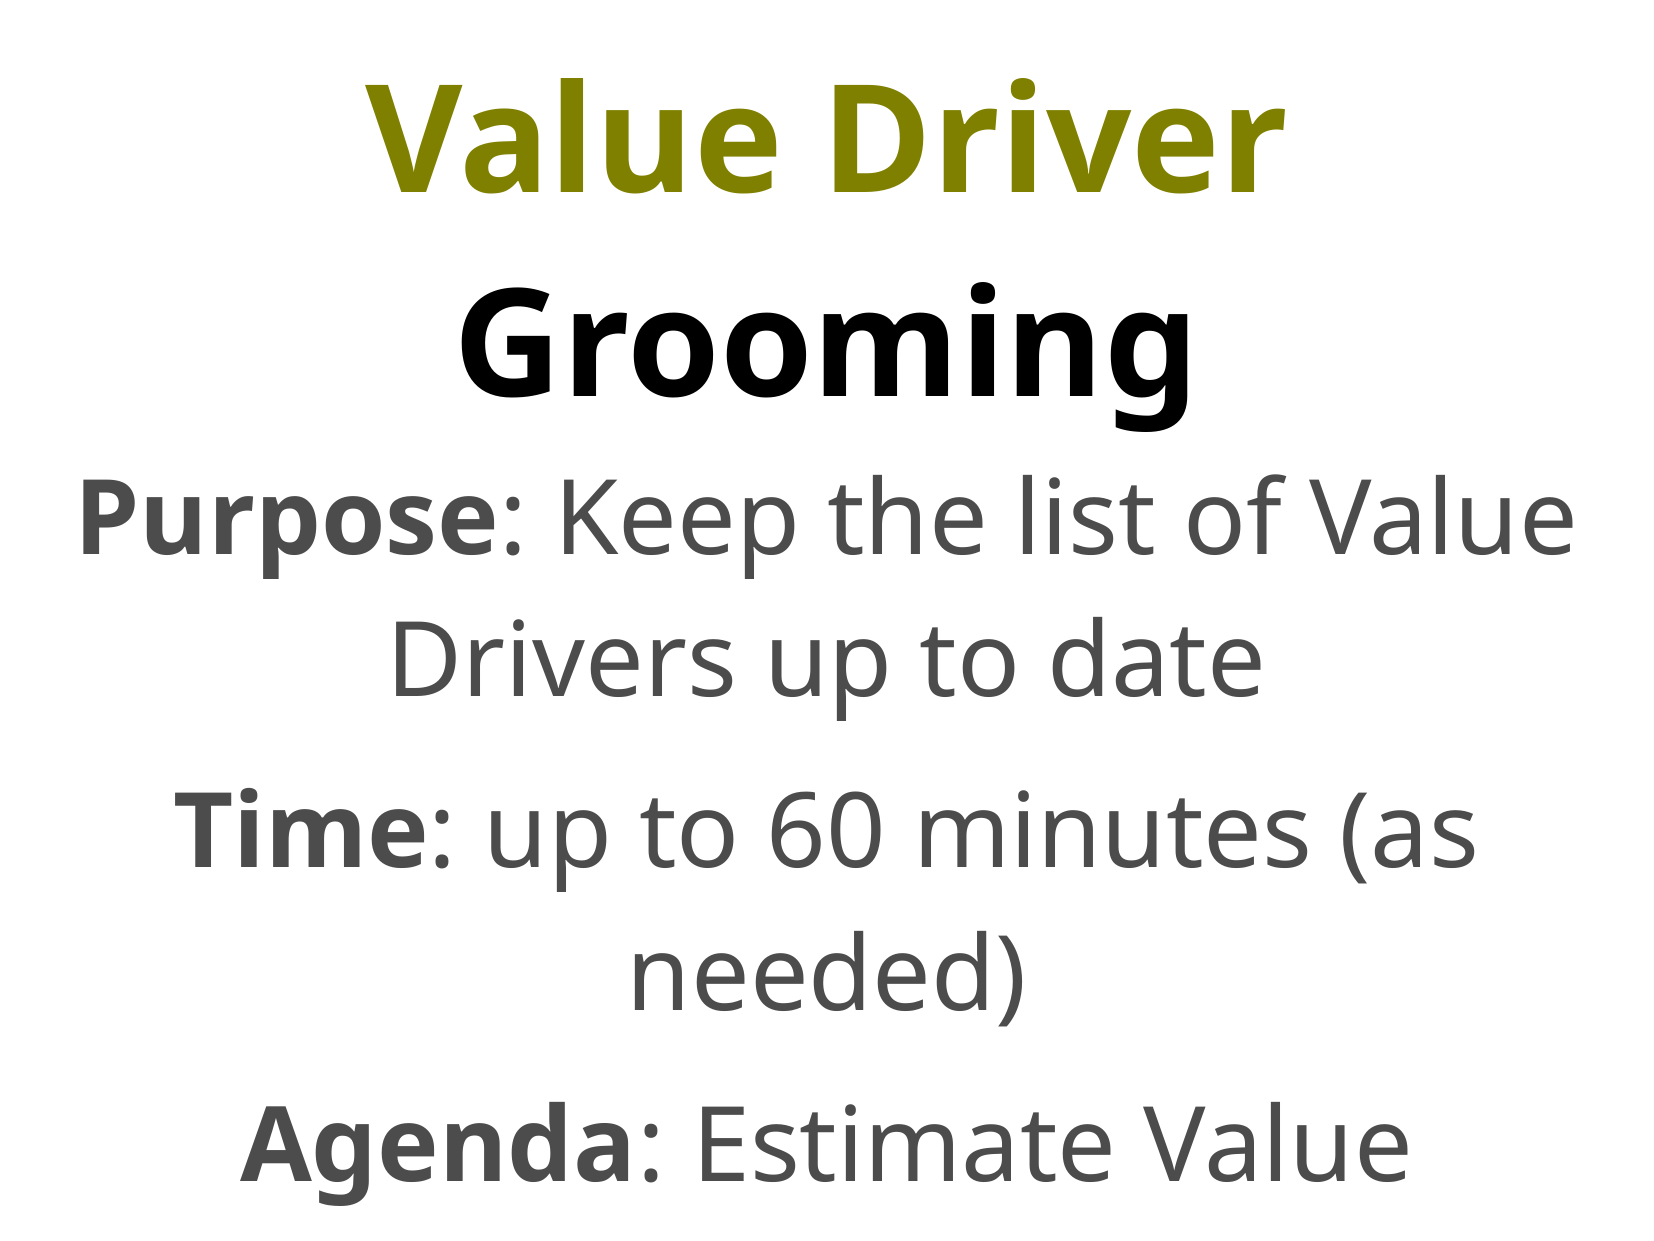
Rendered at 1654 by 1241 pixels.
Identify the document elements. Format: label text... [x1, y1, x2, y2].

list Purpose: Keep the list of Value Drivers up to date Time: up to 60 minutes (as needed) Agenda: Estimate Value [0, 442, 1654, 1196]
title Value Driver Grooming [0, 66, 1654, 407]
